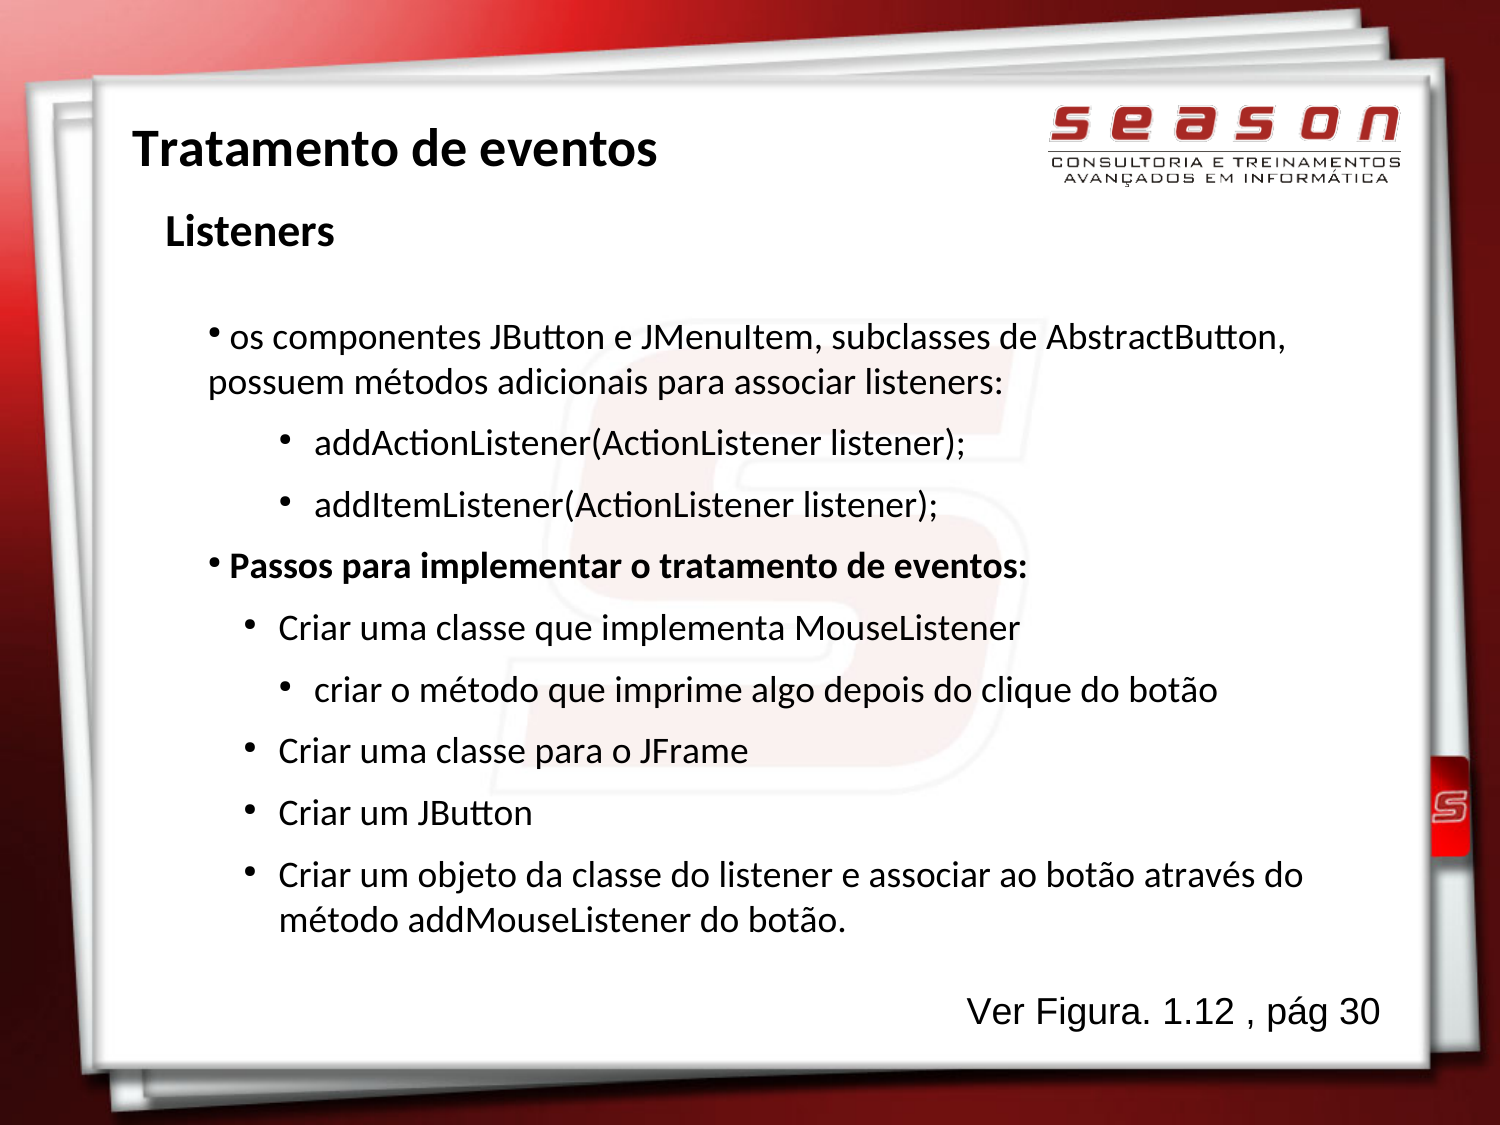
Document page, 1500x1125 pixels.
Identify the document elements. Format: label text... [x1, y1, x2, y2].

text_box Listeners [165, 200, 1240, 256]
picture [0, 0, 1500, 1125]
text_box Ver Figura. 1.12 , pág 30 [708, 979, 1396, 1040]
title Tratamento de eventos [118, 33, 1394, 257]
text_box os componentes JButton e JMenuItem, subclasses de AbstractButton, possuem métodos adicionais para associar listeners: addActionListener(ActionListener listener); addItemListener(ActionListener listener); Passos para implementar o tratamento de eventos: Criar uma classe que implementa MouseListener criar o método que imprime algo depois do clique do botão Criar uma classe para o JFrame Criar um JButton Criar um objeto da classe do listener e associar ao botão através do método addMouseListener do botão. [207, 266, 1328, 985]
